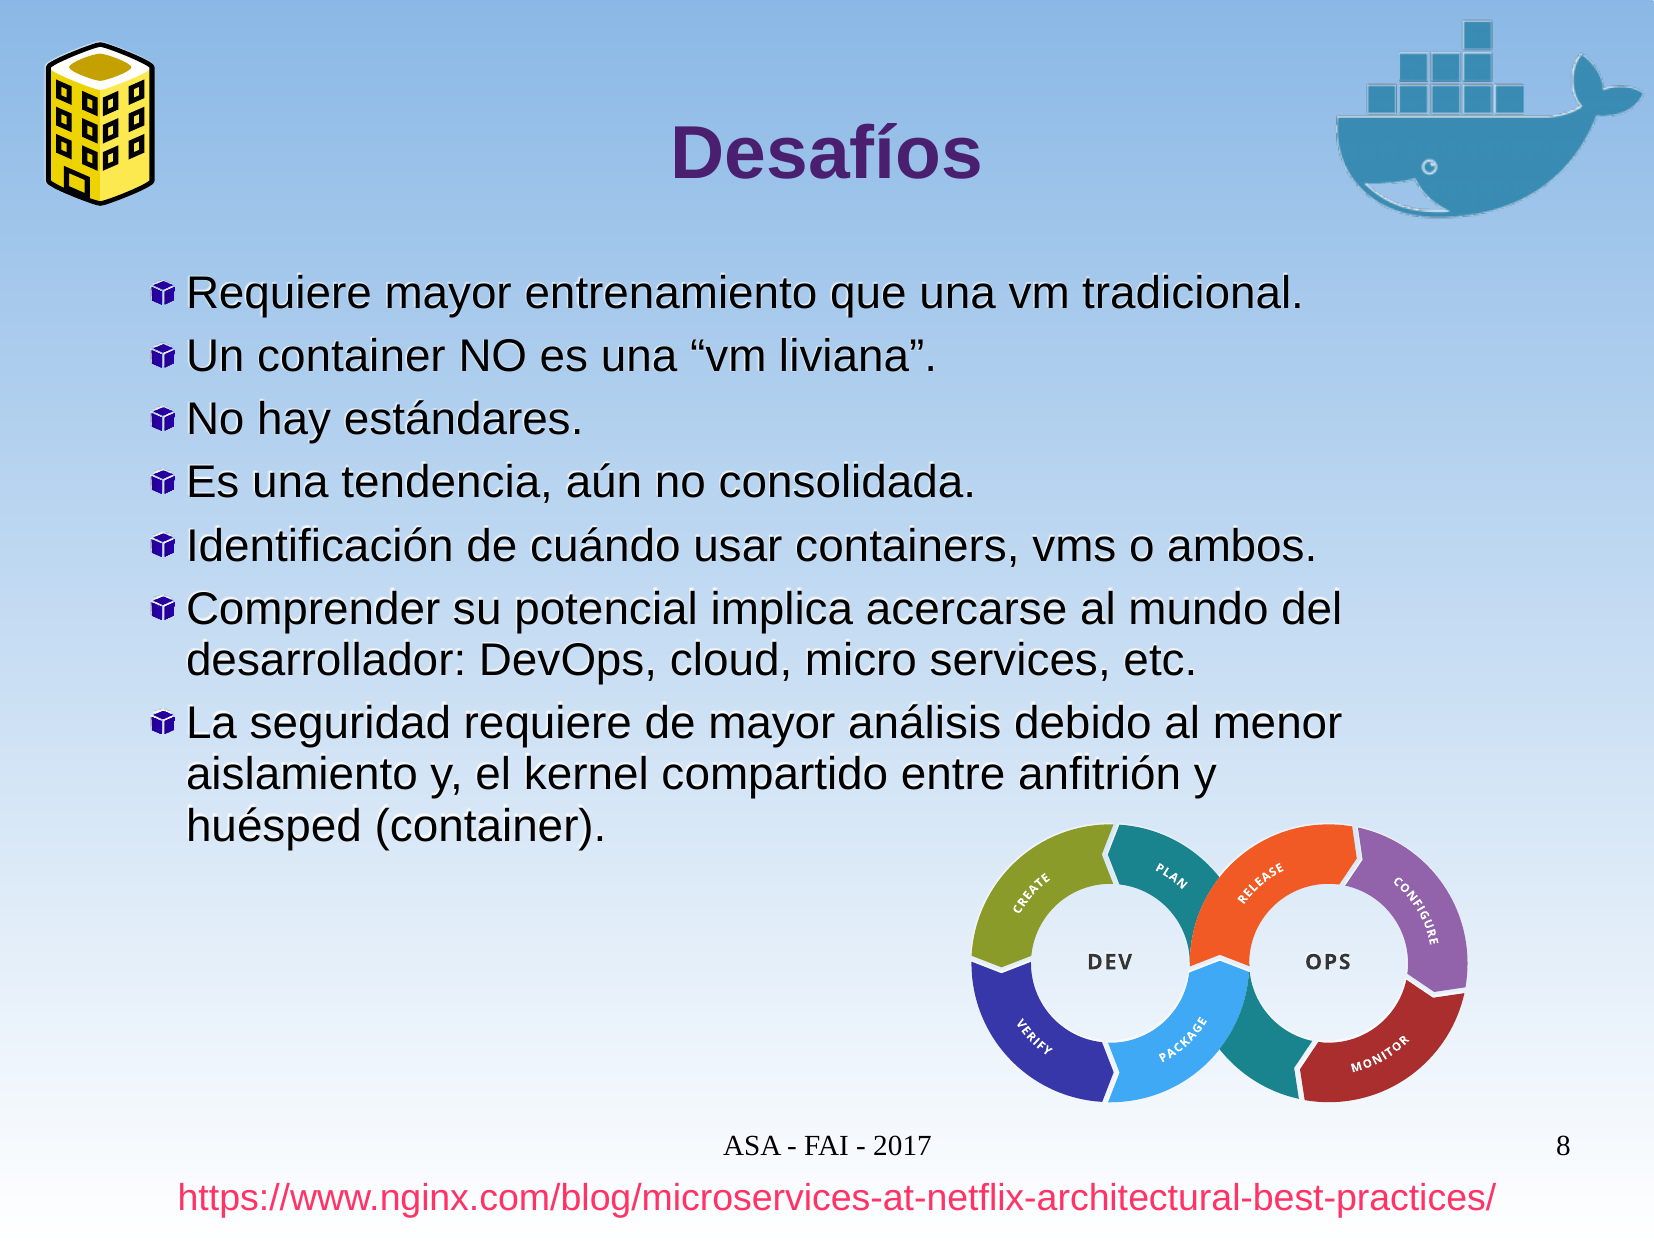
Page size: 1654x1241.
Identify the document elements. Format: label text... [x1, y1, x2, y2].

picture [968, 820, 1471, 1106]
picture [1334, 0, 1648, 278]
picture [35, 35, 166, 213]
text_box Requiere mayor entrenamiento que una vm tradicional. Un container NO es una “vm liviana”. No hay estándares. Es una tendencia, aún no consolidada. Identificación de cuándo usar containers, vms o ambos. Comprender su potencial implica acercarse al mundo del desarrollador: DevOps, cloud, micro services, etc. La seguridad requiere de mayor análisis debido al menor aislamiento y, el kernel compartido entre anfitrión y huésped (container). [135, 259, 1418, 949]
text_box https://www.nginx.com/blog/microservices-at-netflix-architectural-best-practices/ [162, 1169, 1512, 1226]
title Desafíos [82, 49, 1571, 257]
